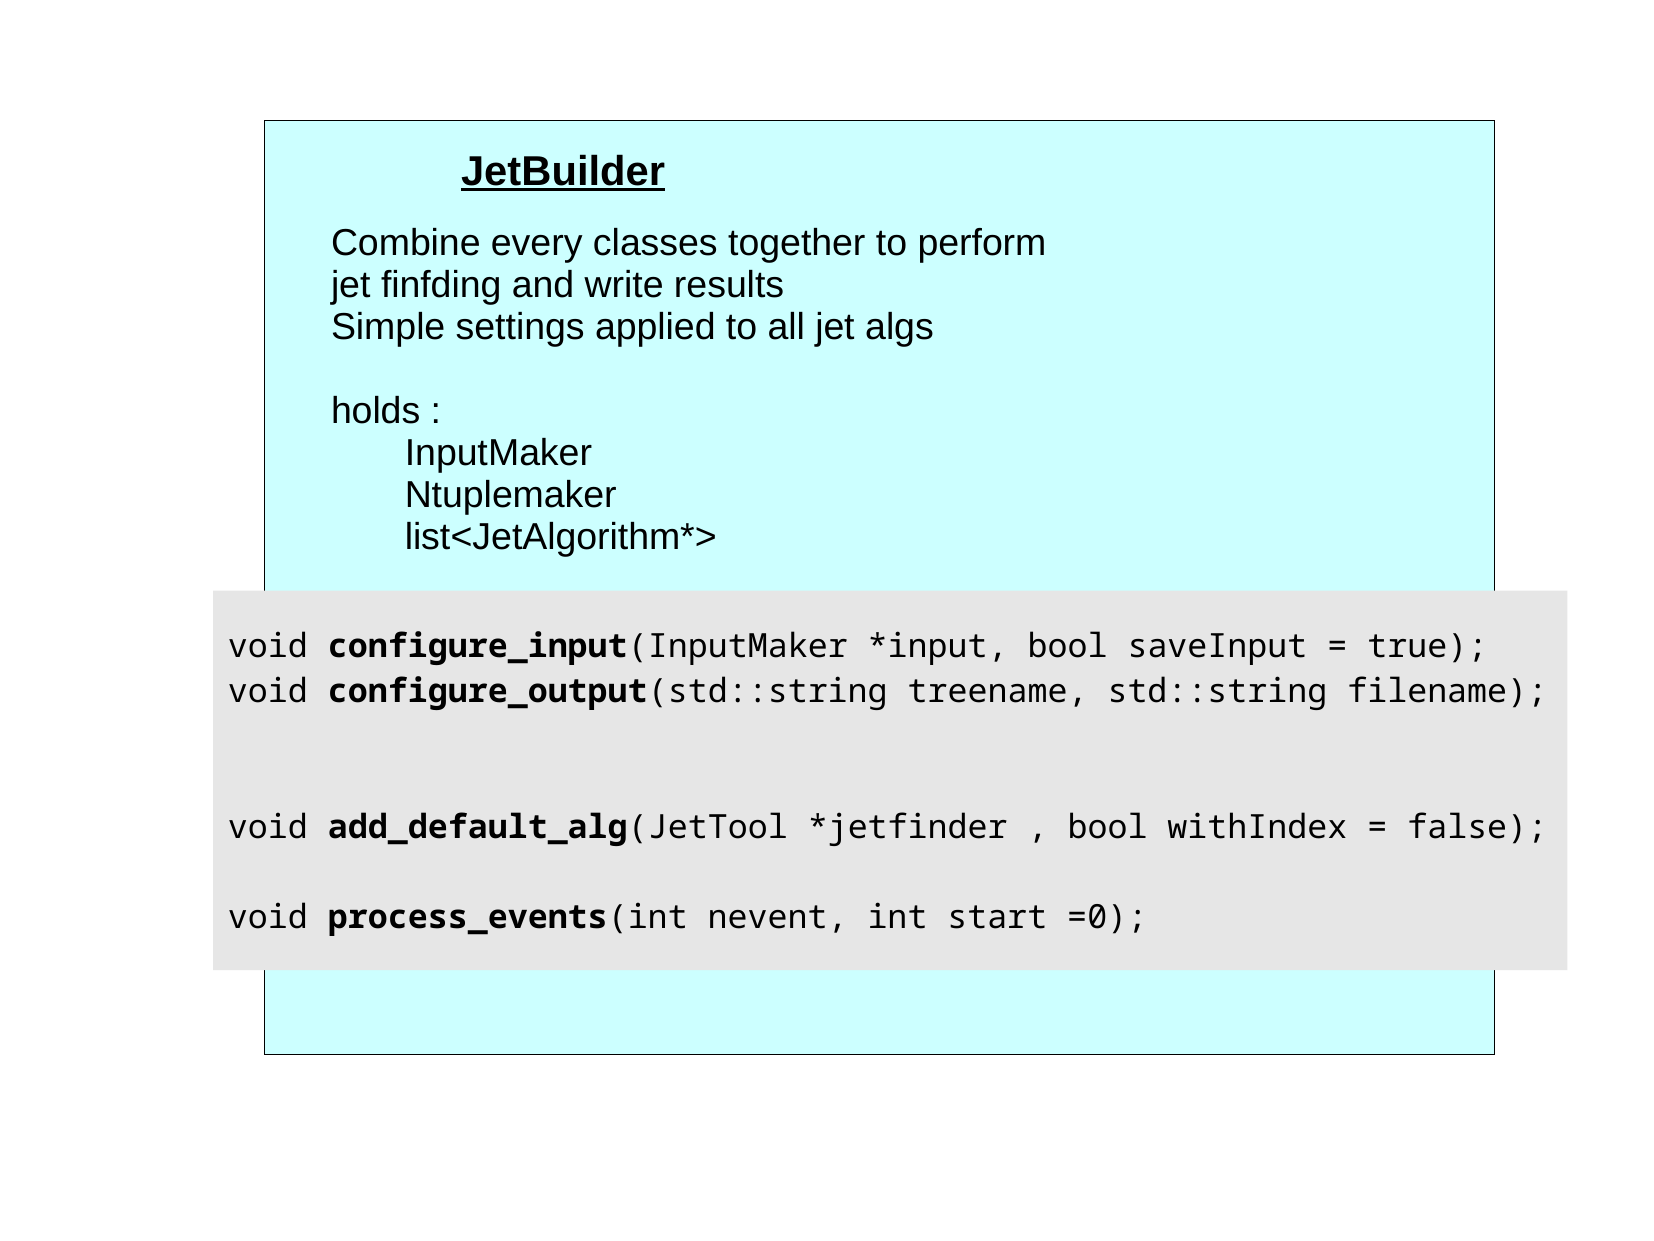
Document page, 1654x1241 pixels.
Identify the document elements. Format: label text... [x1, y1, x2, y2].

text_box JetBuilder [446, 140, 730, 210]
text_box Combine every classes together to perform jet finfding and write results Simple settings applied to all jet algs holds : InputMaker Ntuplemaker list<JetAlgorithm*> [316, 213, 1152, 565]
text_box [264, 971, 1495, 1055]
text_box void configure_input(InputMaker *input, bool saveInput = true); void configure_output(std::string treename, std::string filename); void add_default_alg(JetTool *jetfinder , bool withIndex = false); void process_events(int nevent, int start =0); [213, 590, 1568, 971]
text_box [264, 120, 1495, 590]
